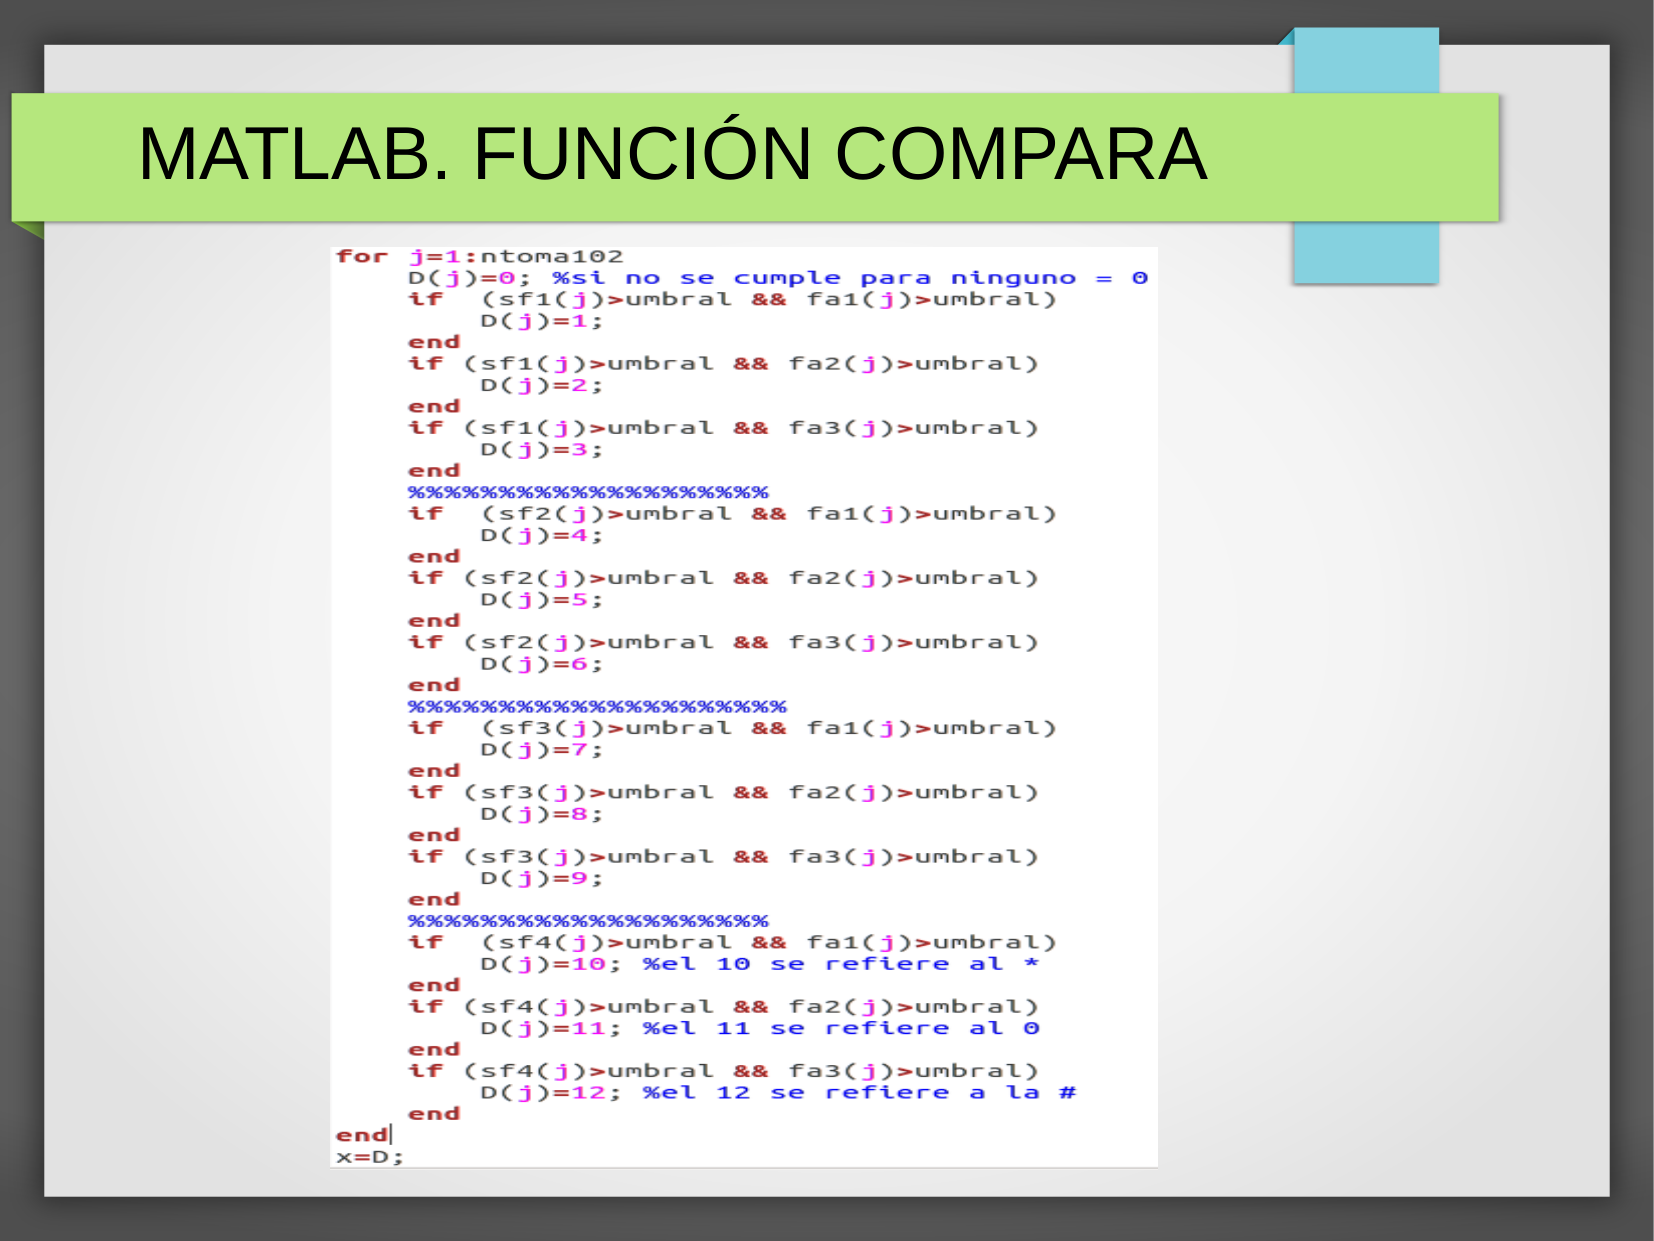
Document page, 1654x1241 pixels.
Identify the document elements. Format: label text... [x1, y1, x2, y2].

title MATLAB. FUNCIÓN COMPARA [82, 94, 1264, 213]
picture [0, 0, 1654, 1241]
